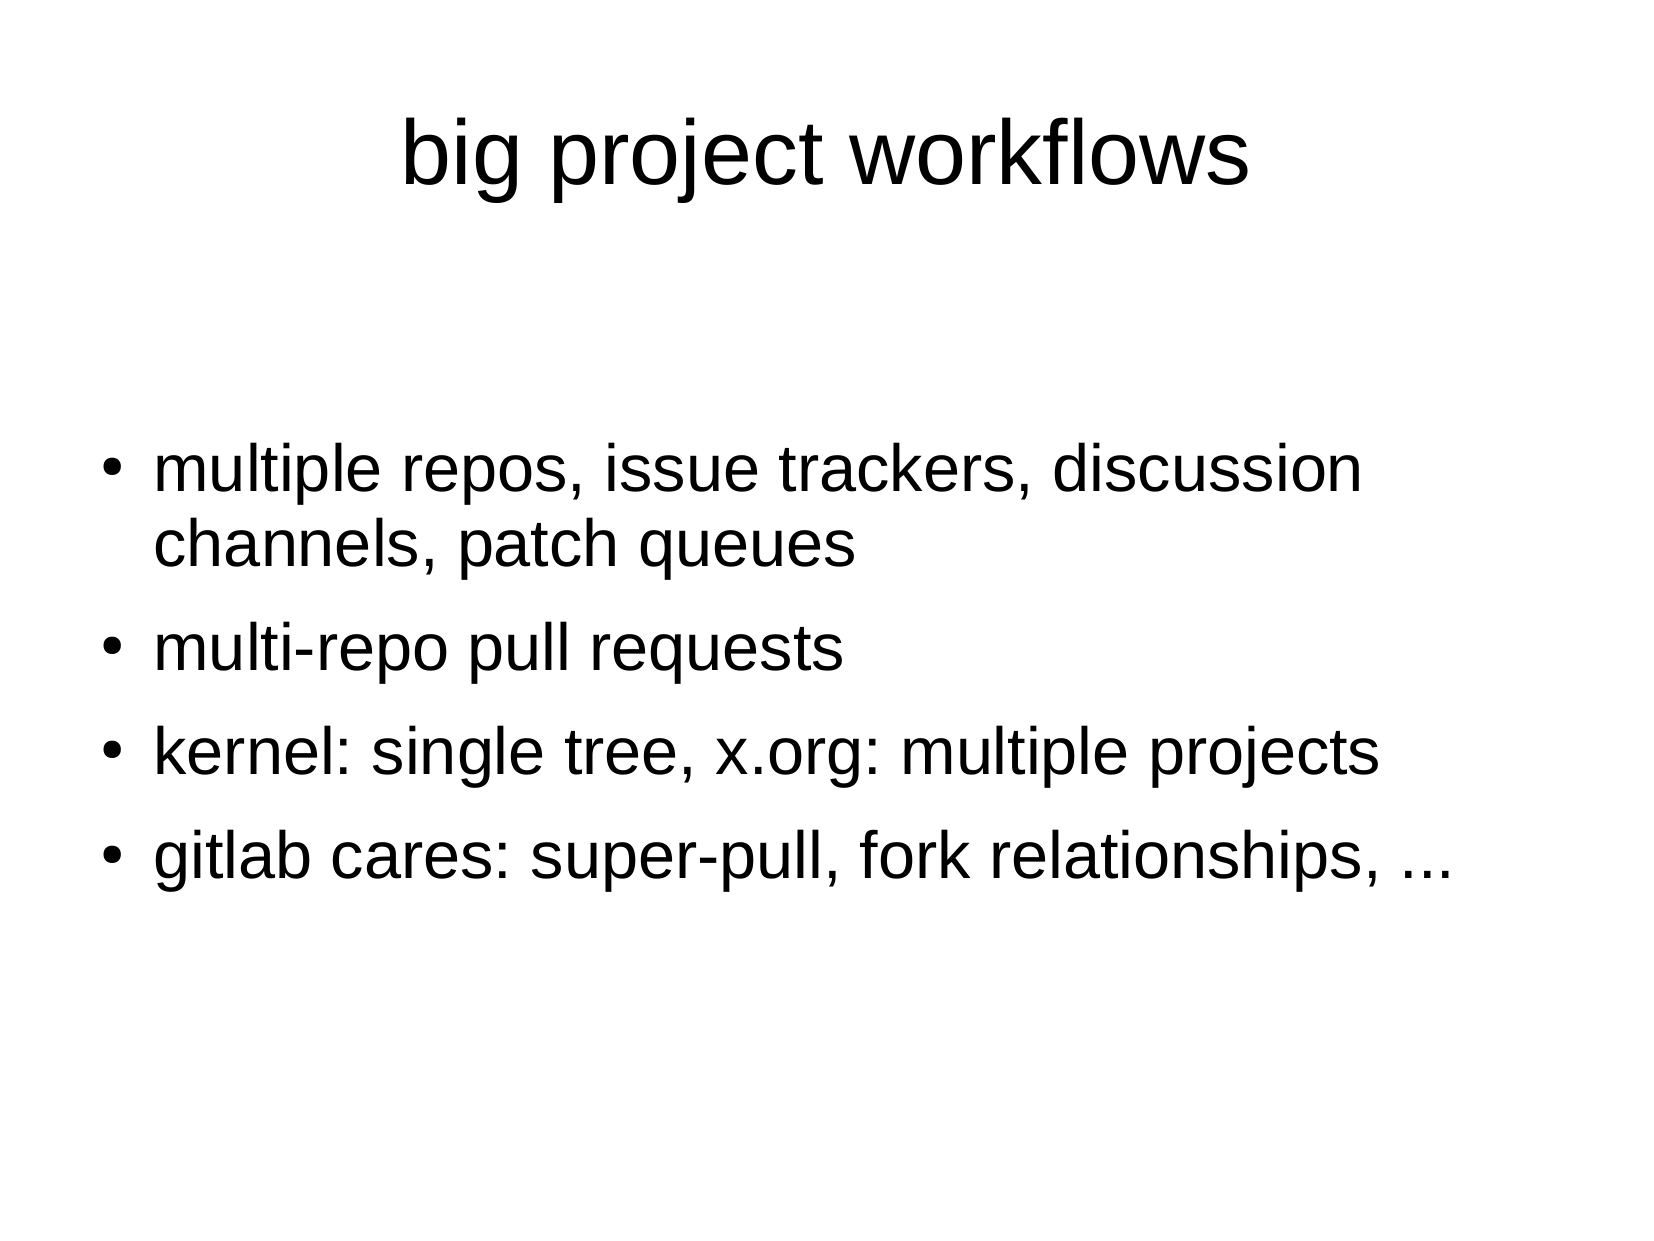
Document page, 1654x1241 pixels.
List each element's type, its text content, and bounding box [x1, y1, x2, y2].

title big project workflows [82, 49, 1571, 257]
list multiple repos, issue trackers, discussion channels, patch queues multi-repo pull requests kernel: single tree, x.org: multiple projects gitlab cares: super-pull, fork relationships, ... [82, 431, 1571, 1021]
